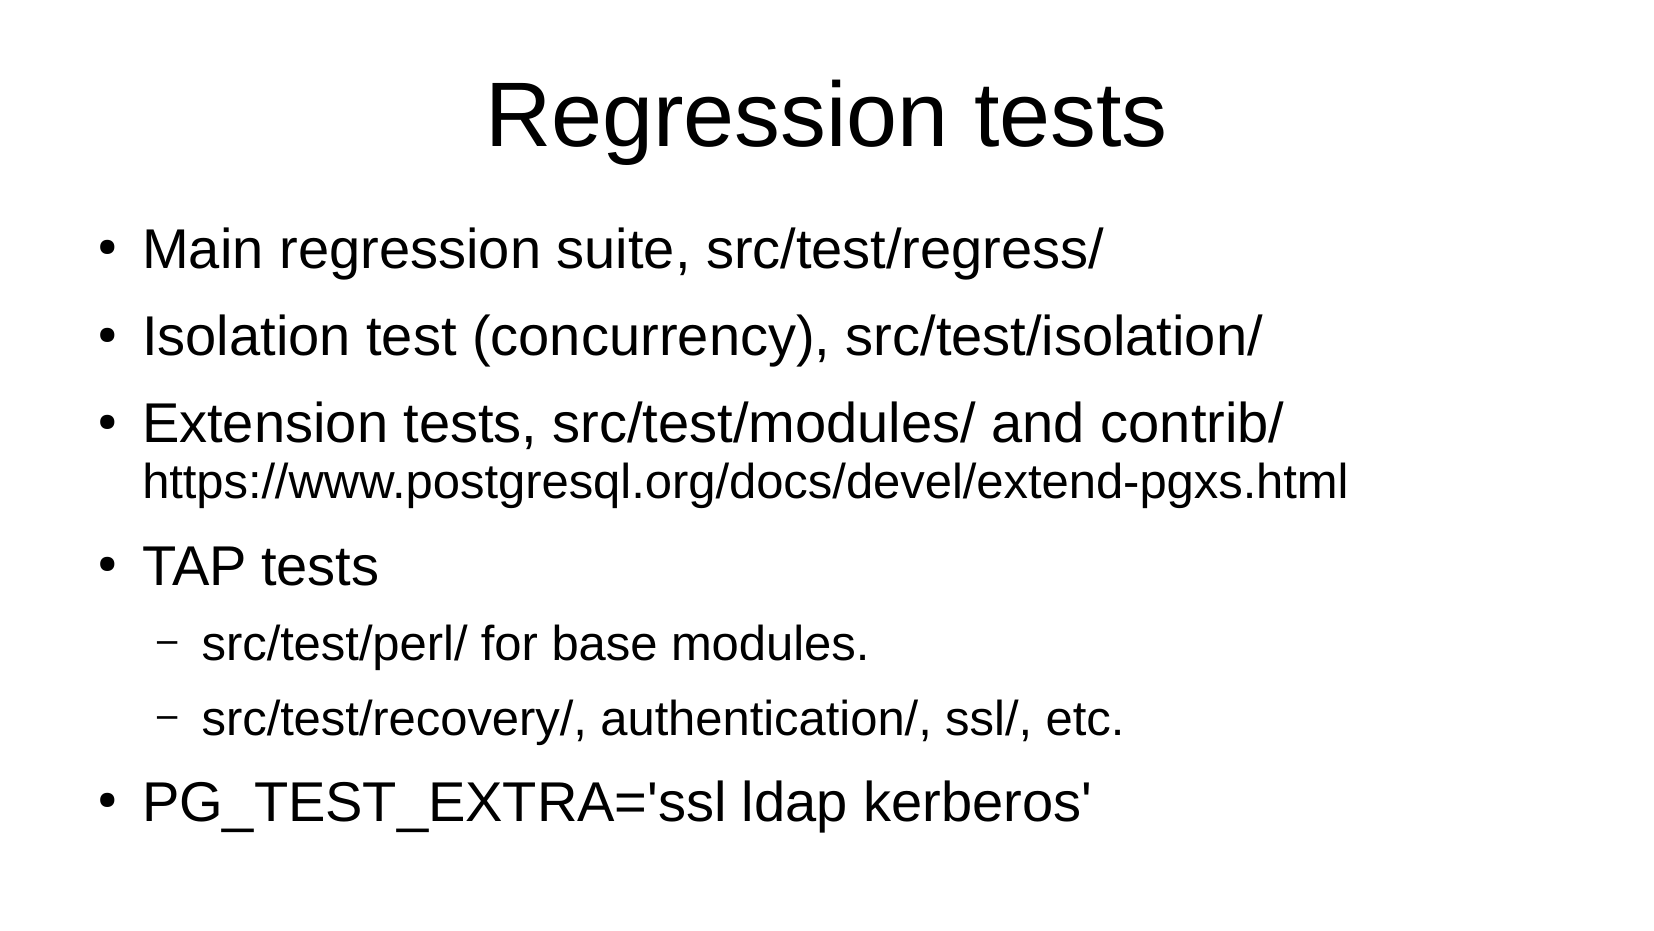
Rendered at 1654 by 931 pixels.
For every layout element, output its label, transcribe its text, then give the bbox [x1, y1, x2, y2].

list Main regression suite, src/test/regress/ Isolation test (concurrency), src/test/isolation/ Extension tests, src/test/modules/ and contrib/ https://www.postgresql.org/docs/devel/extend-pgxs.html TAP tests src/test/perl/ for base modules. src/test/recovery/, authentication/, ssl/, etc. PG_TEST_EXTRA='ssl ldap kerberos' [82, 217, 1571, 841]
title Regression tests [82, 37, 1571, 193]
